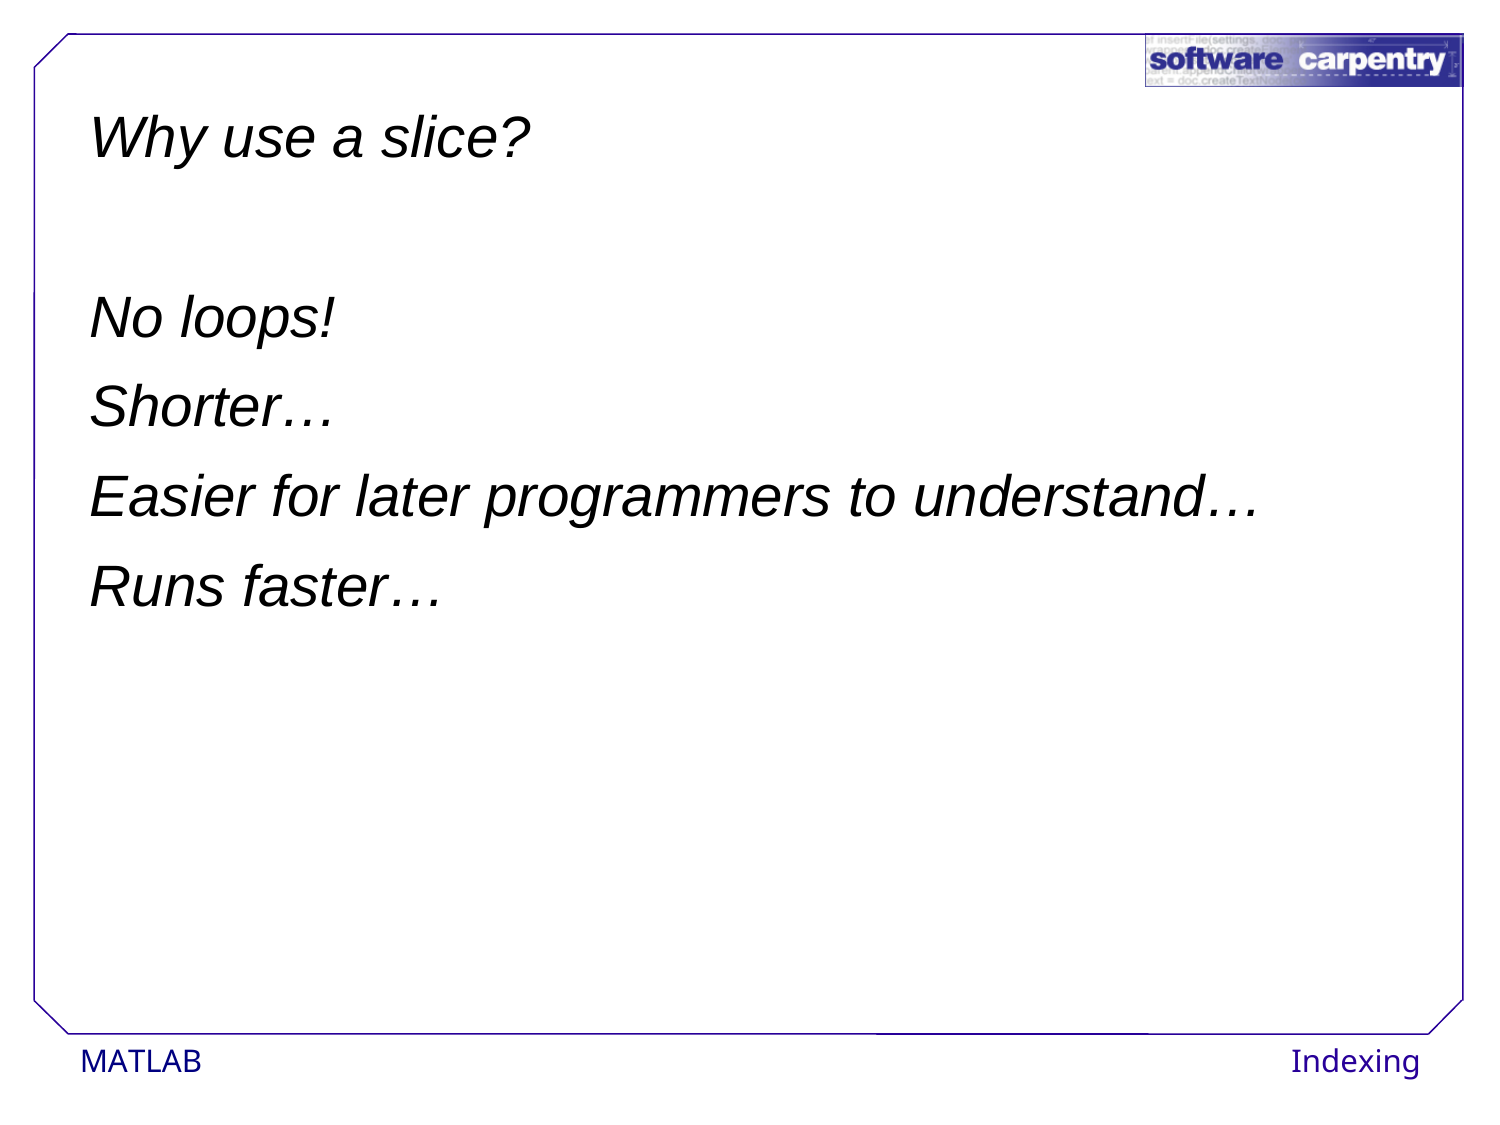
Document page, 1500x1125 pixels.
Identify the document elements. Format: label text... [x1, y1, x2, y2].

picture [1145, 33, 1464, 87]
list Why use a slice? No loops! Shorter… Easier for later programmers to understand… Runs faster… [75, 99, 1426, 1013]
